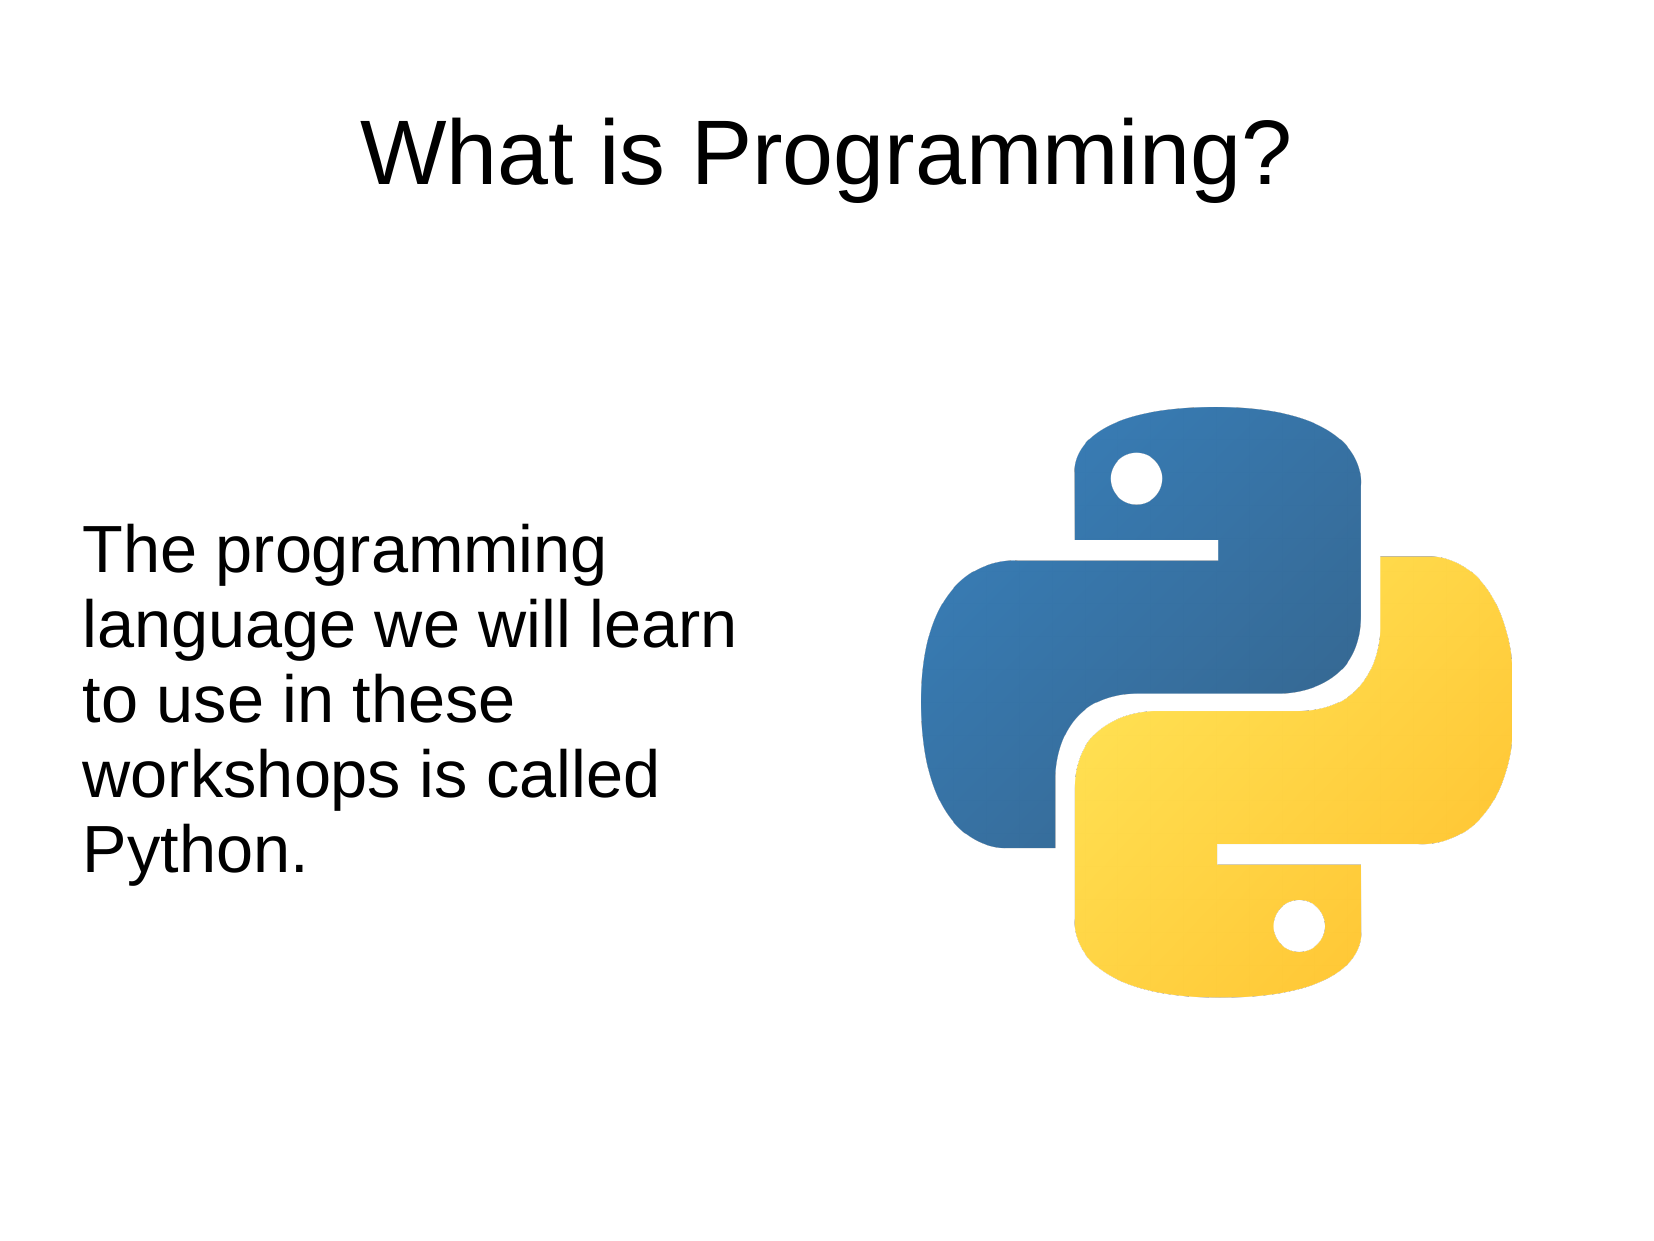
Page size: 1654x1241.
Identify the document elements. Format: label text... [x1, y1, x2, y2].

subtitle The programming language we will learn to use in these workshops is called Python. [82, 290, 1571, 1109]
picture [921, 407, 1512, 999]
title What is Programming? [82, 49, 1571, 257]
